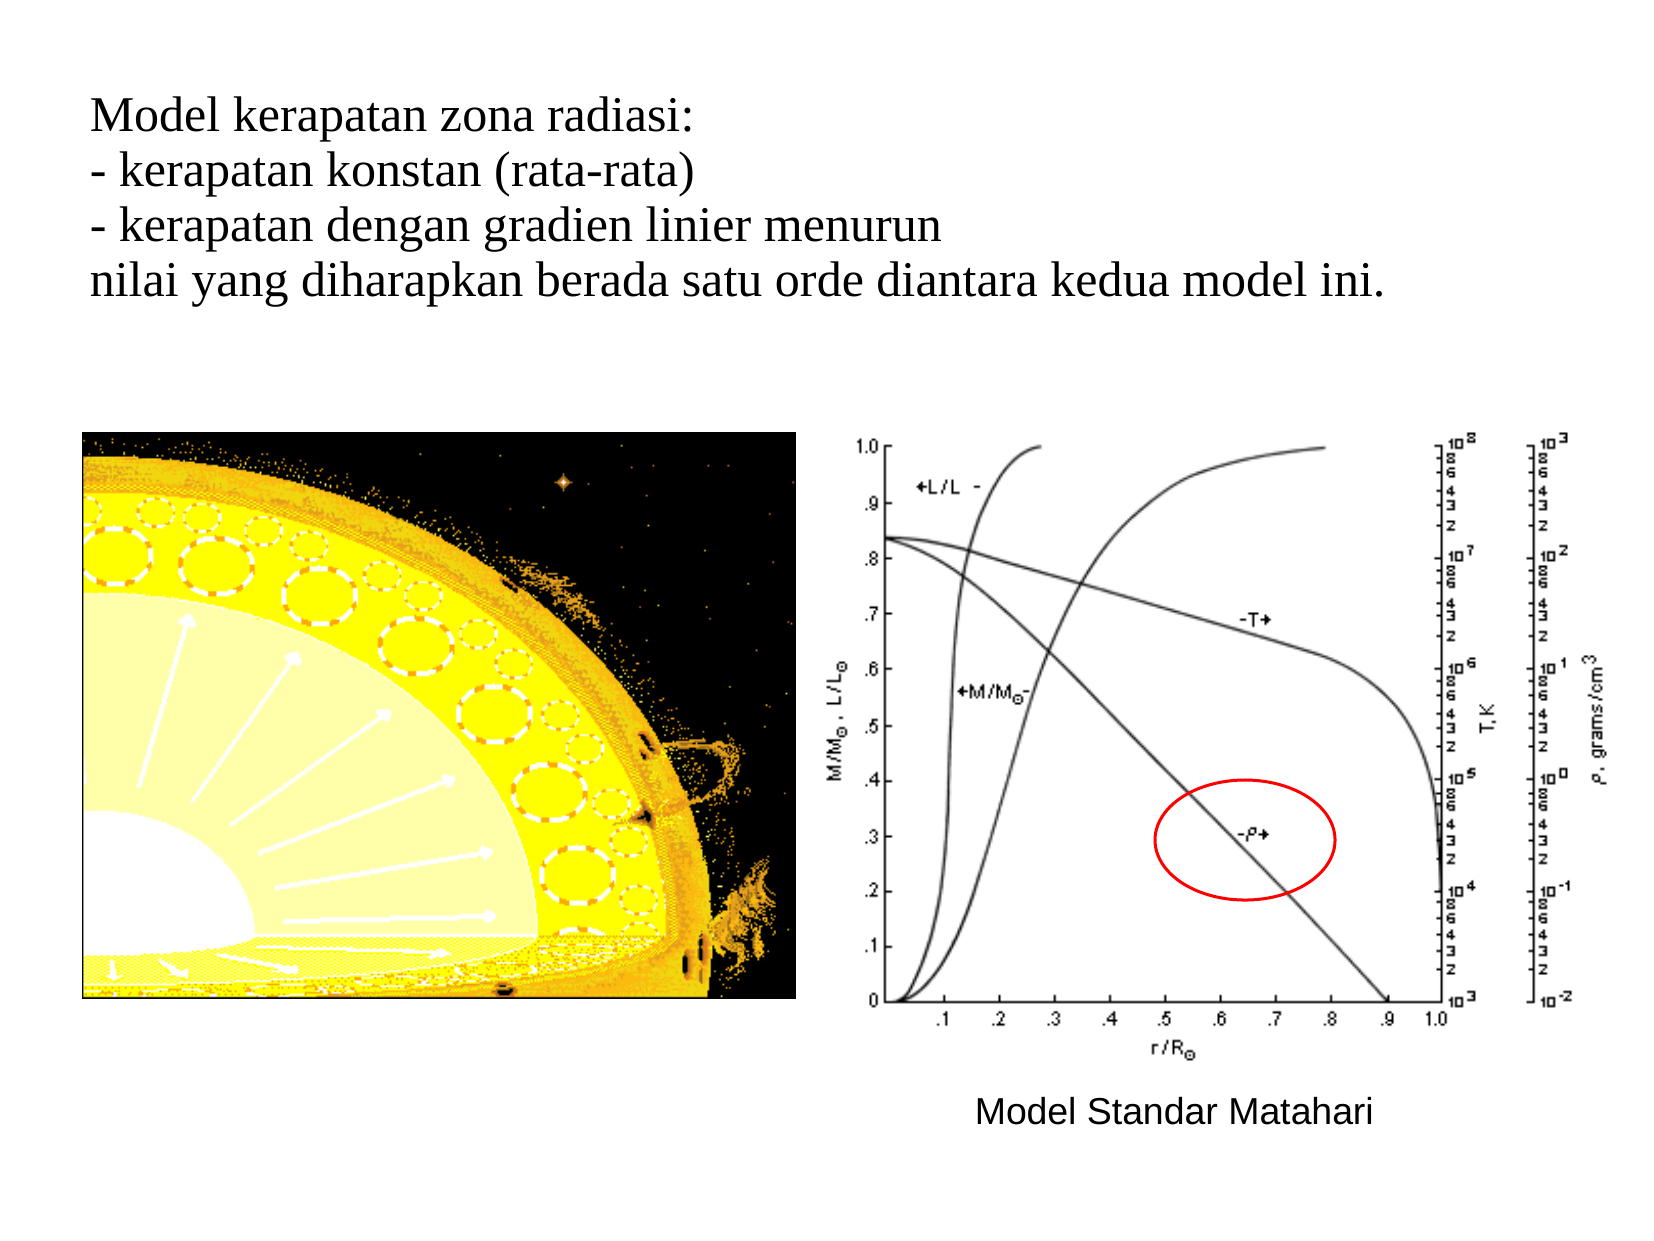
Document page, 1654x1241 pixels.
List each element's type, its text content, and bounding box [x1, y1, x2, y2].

text_box Model kerapatan zona radiasi: - kerapatan konstan (rata-rata) - kerapatan dengan gradien linier menurun nilai yang diharapkan berada satu orde diantara kedua model ini. [75, 79, 1471, 316]
picture [823, 429, 1611, 1066]
text_box Model Standar Matahari [960, 1083, 1396, 1141]
picture [82, 432, 796, 999]
